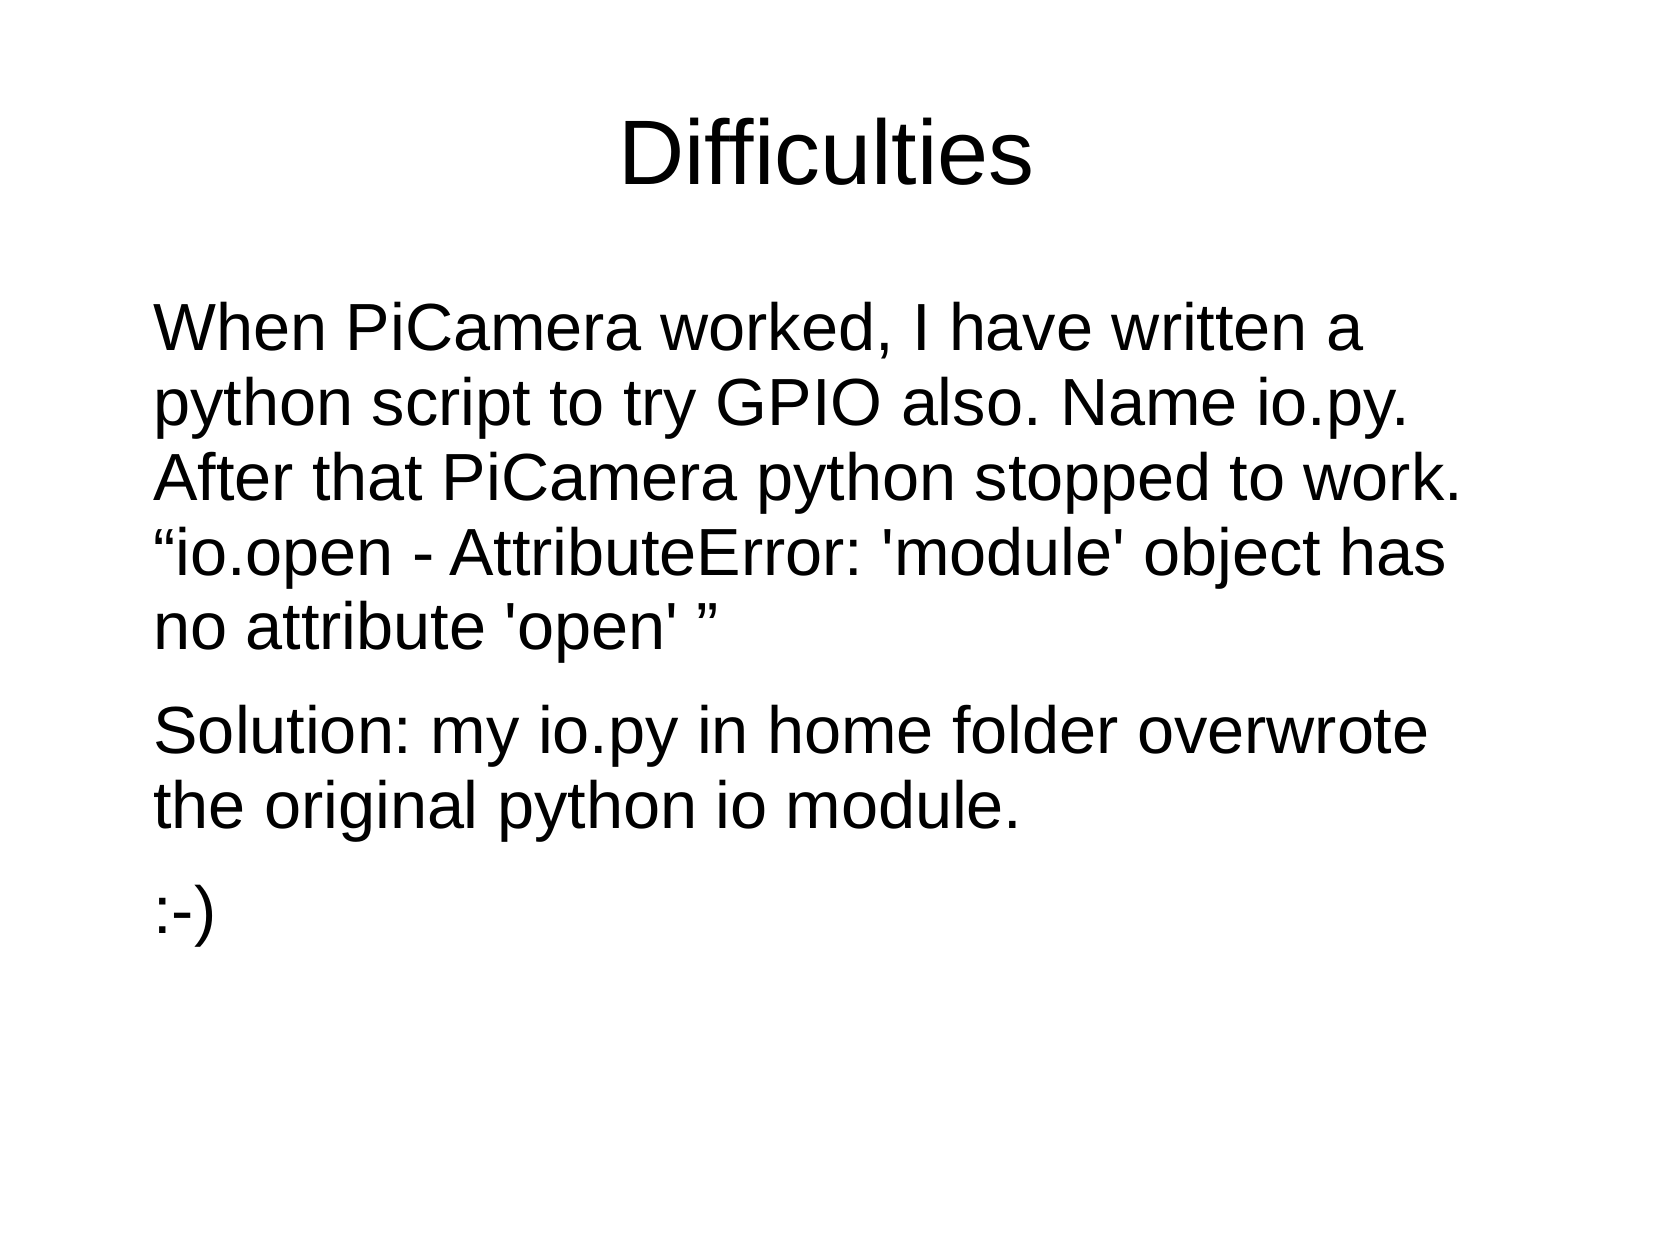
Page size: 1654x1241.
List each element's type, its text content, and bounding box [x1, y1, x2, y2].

title Difficulties [82, 49, 1571, 257]
list When PiCamera worked, I have written a python script to try GPIO also. Name io.py. After that PiCamera python stopped to work. “io.open - AttributeError: 'module' object has no attribute 'open' ” Solution: my io.py in home folder overwrote the original python io module. :-) [82, 290, 1538, 1010]
